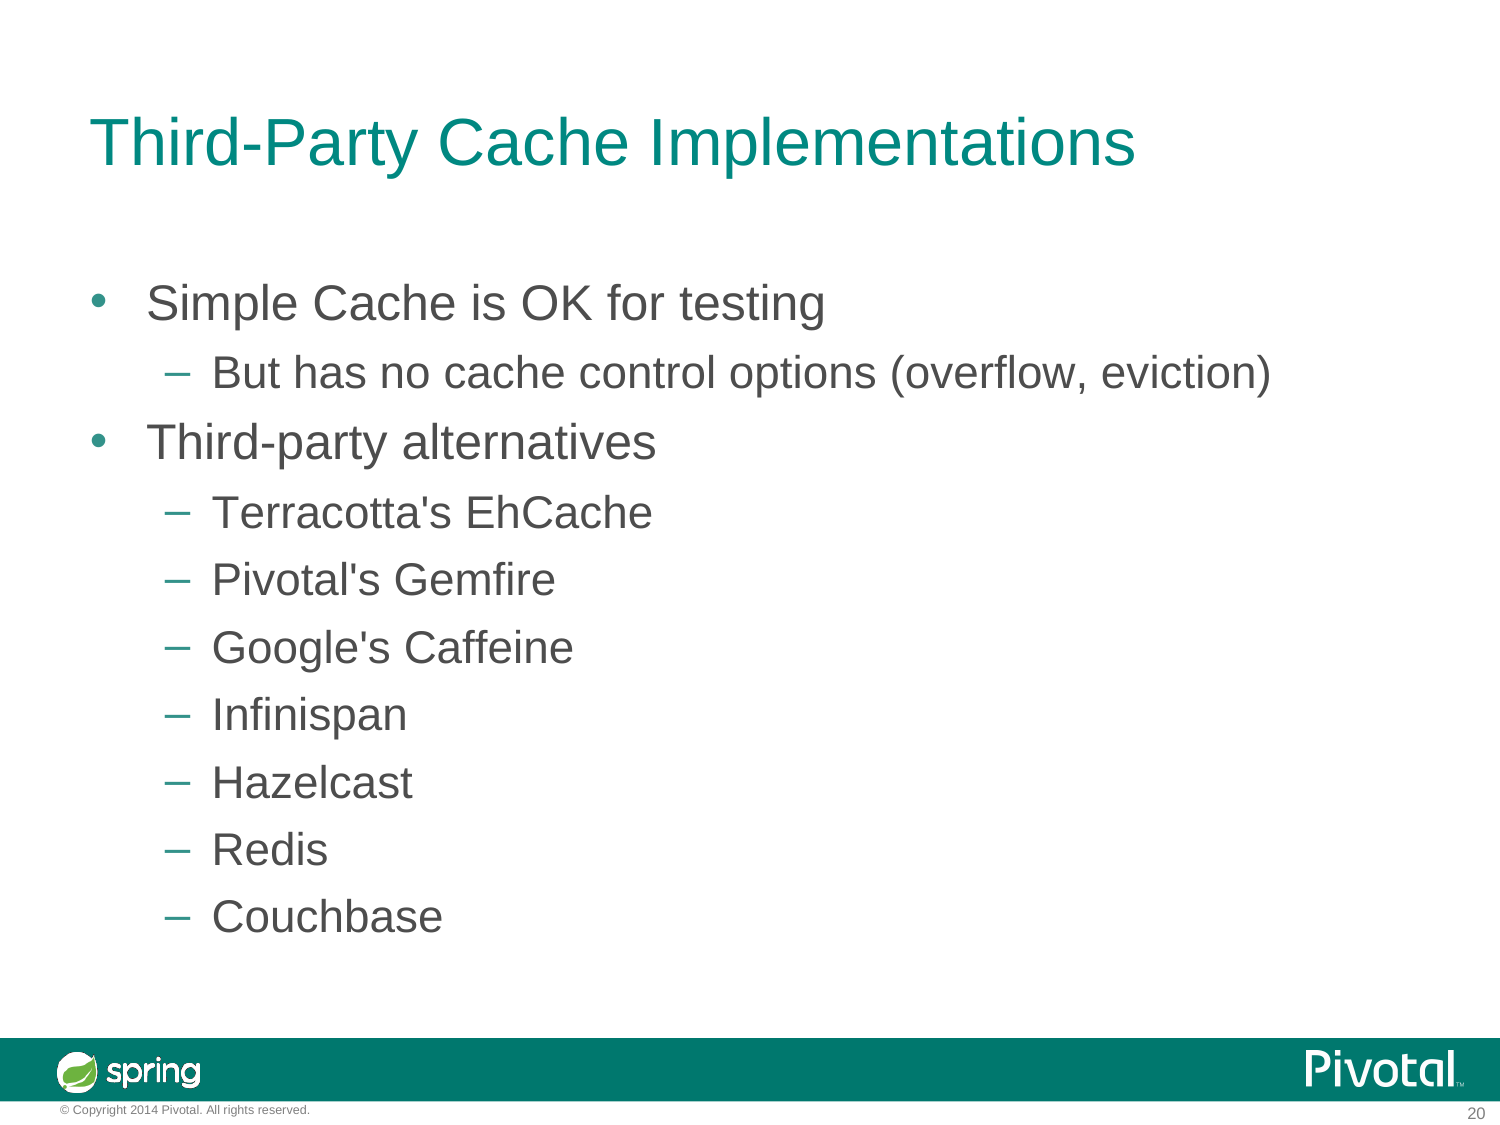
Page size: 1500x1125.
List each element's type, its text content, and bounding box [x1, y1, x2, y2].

picture [1306, 1050, 1464, 1087]
title Third-Party Cache Implementations [75, 45, 1426, 233]
list Simple Cache is OK for testing But has no cache control options (overflow, eviction) Third-party alternatives Terracotta's EhCache Pivotal's Gemfire Google's Caffeine Infinispan Hazelcast Redis Couchbase [75, 262, 1426, 950]
picture [32, 1041, 210, 1103]
